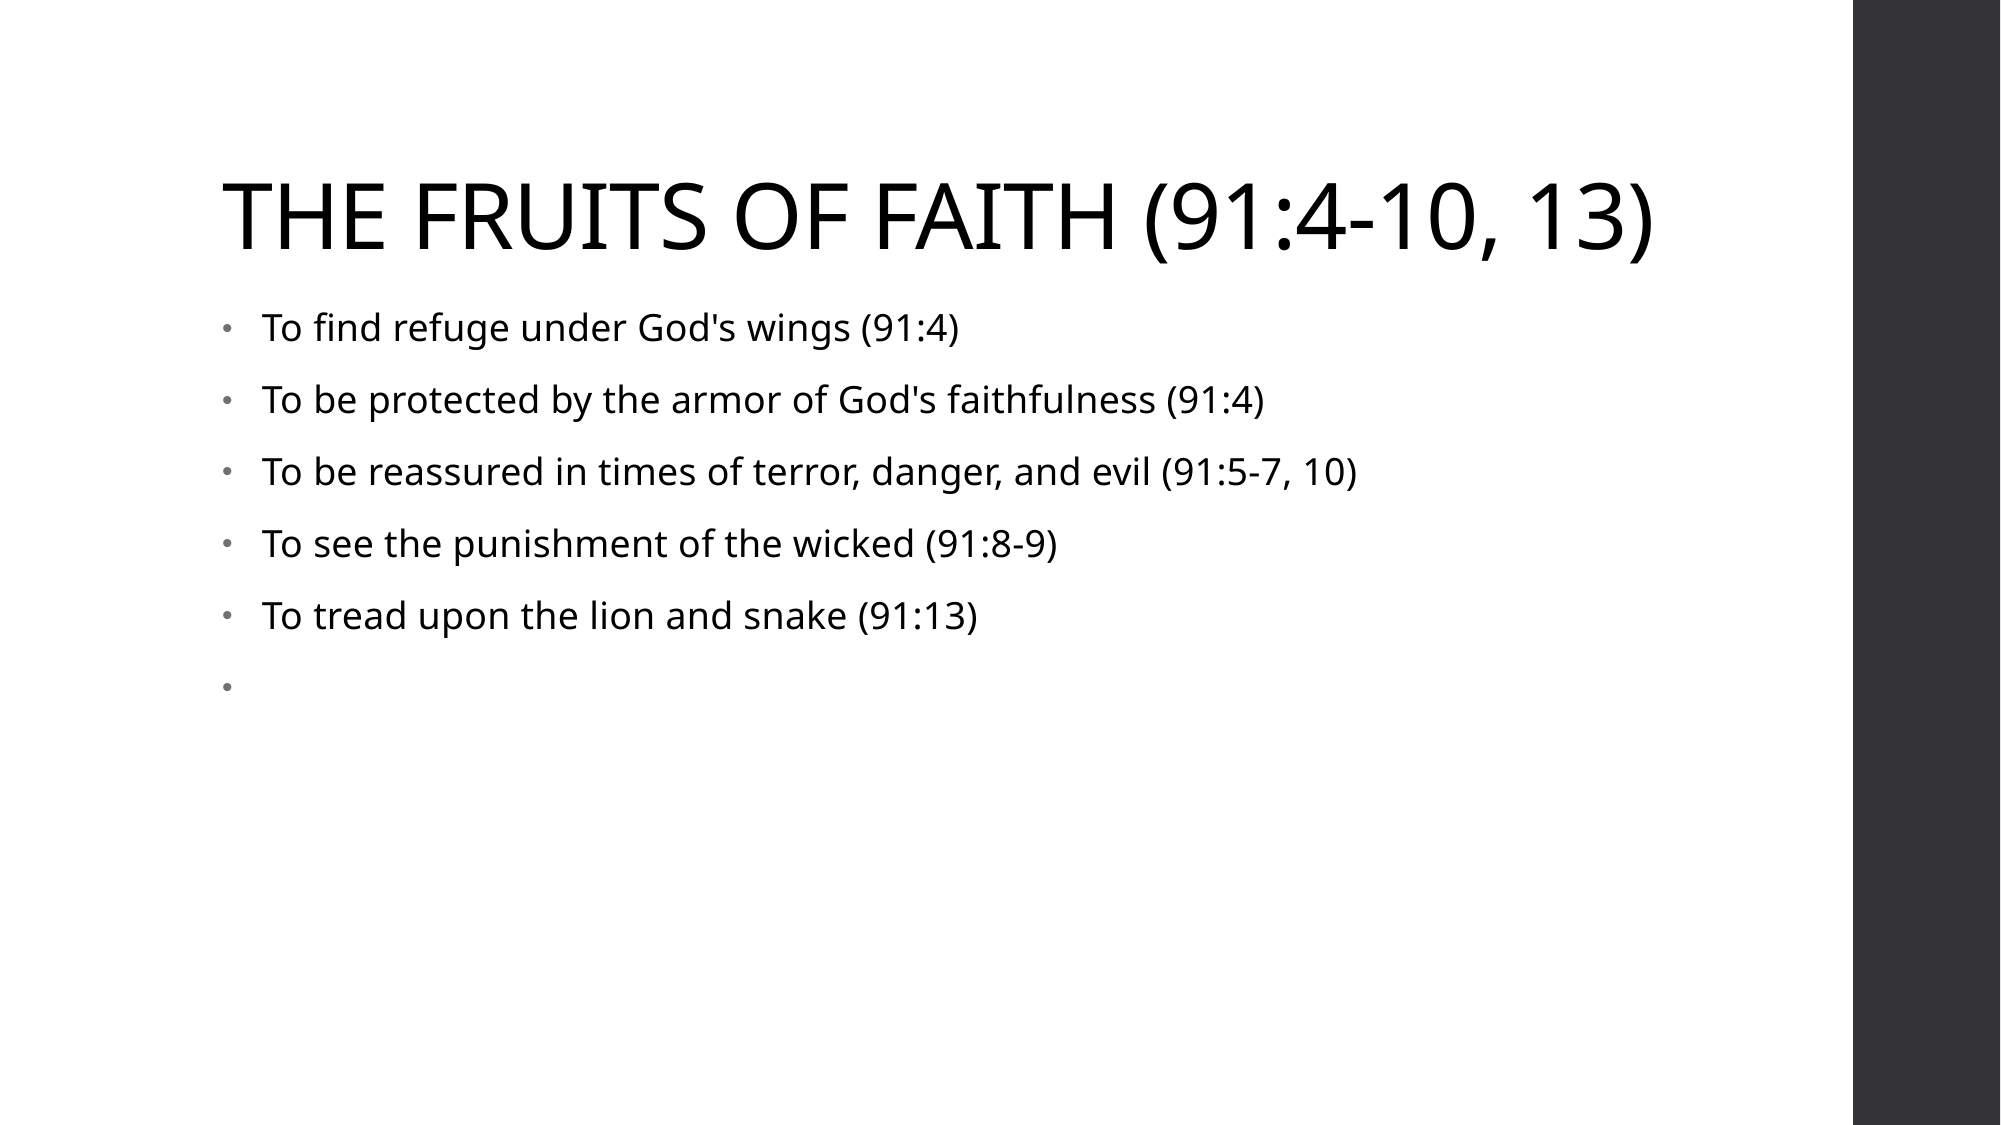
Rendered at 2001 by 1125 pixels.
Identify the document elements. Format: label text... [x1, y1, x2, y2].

list To find refuge under God's wings (91:4) To be protected by the armor of God's faithfulness (91:4) To be reassured in times of terror, danger, and evil (91:5-7, 10) To see the punishment of the wicked (91:8-9) To tread upon the lion and snake (91:13) [206, 299, 1617, 1014]
title THE FRUITS OF FAITH (91:4-10, 13) [206, 60, 1797, 278]
